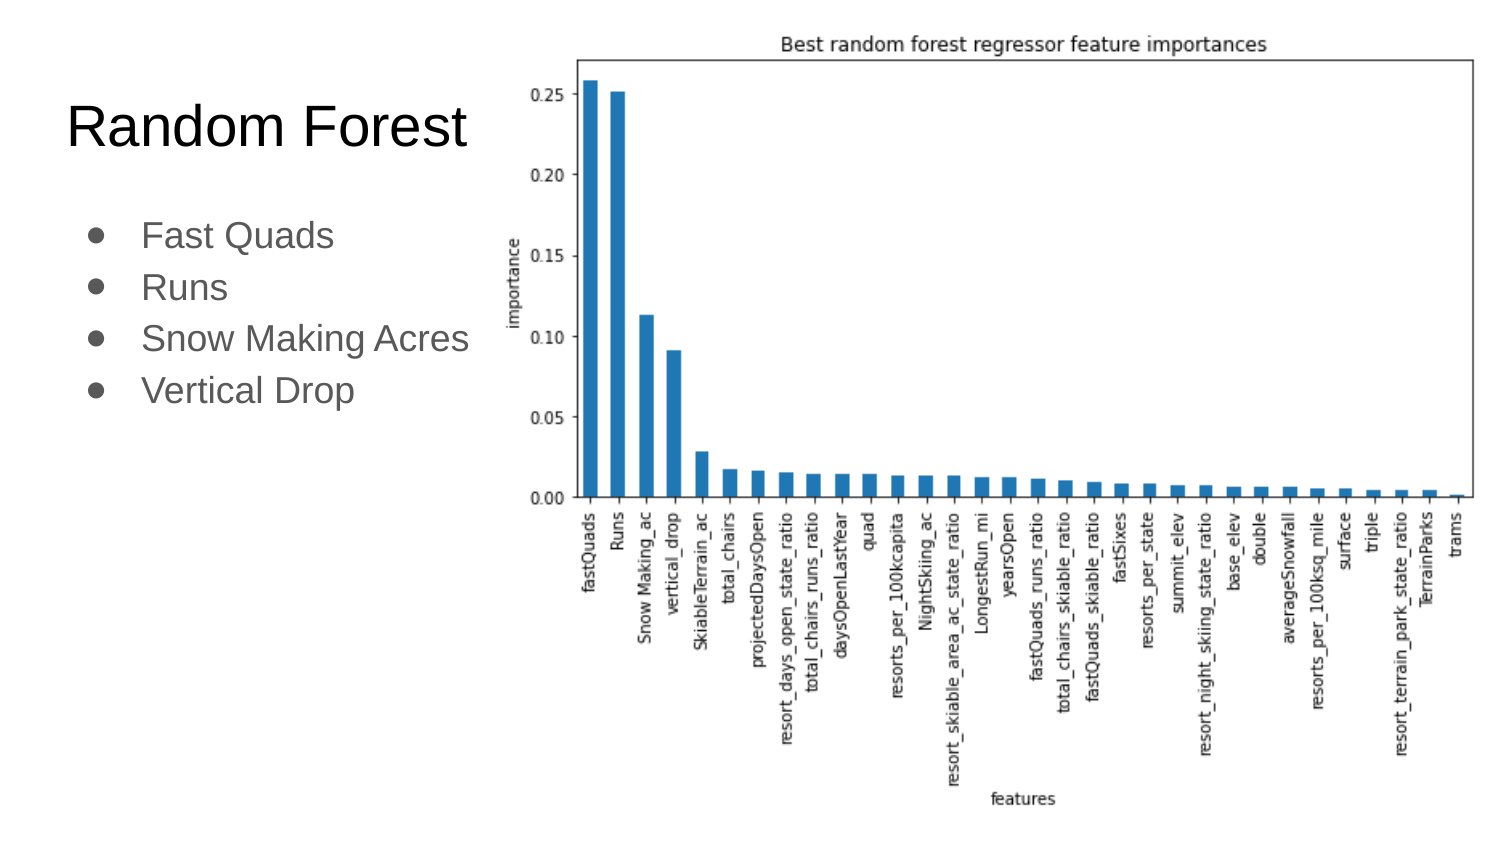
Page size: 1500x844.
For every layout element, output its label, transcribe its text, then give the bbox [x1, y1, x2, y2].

picture [484, 26, 1495, 818]
title Random Forest [51, 72, 484, 167]
list Fast Quads Runs Snow Making Acres Vertical Drop [51, 189, 484, 750]
